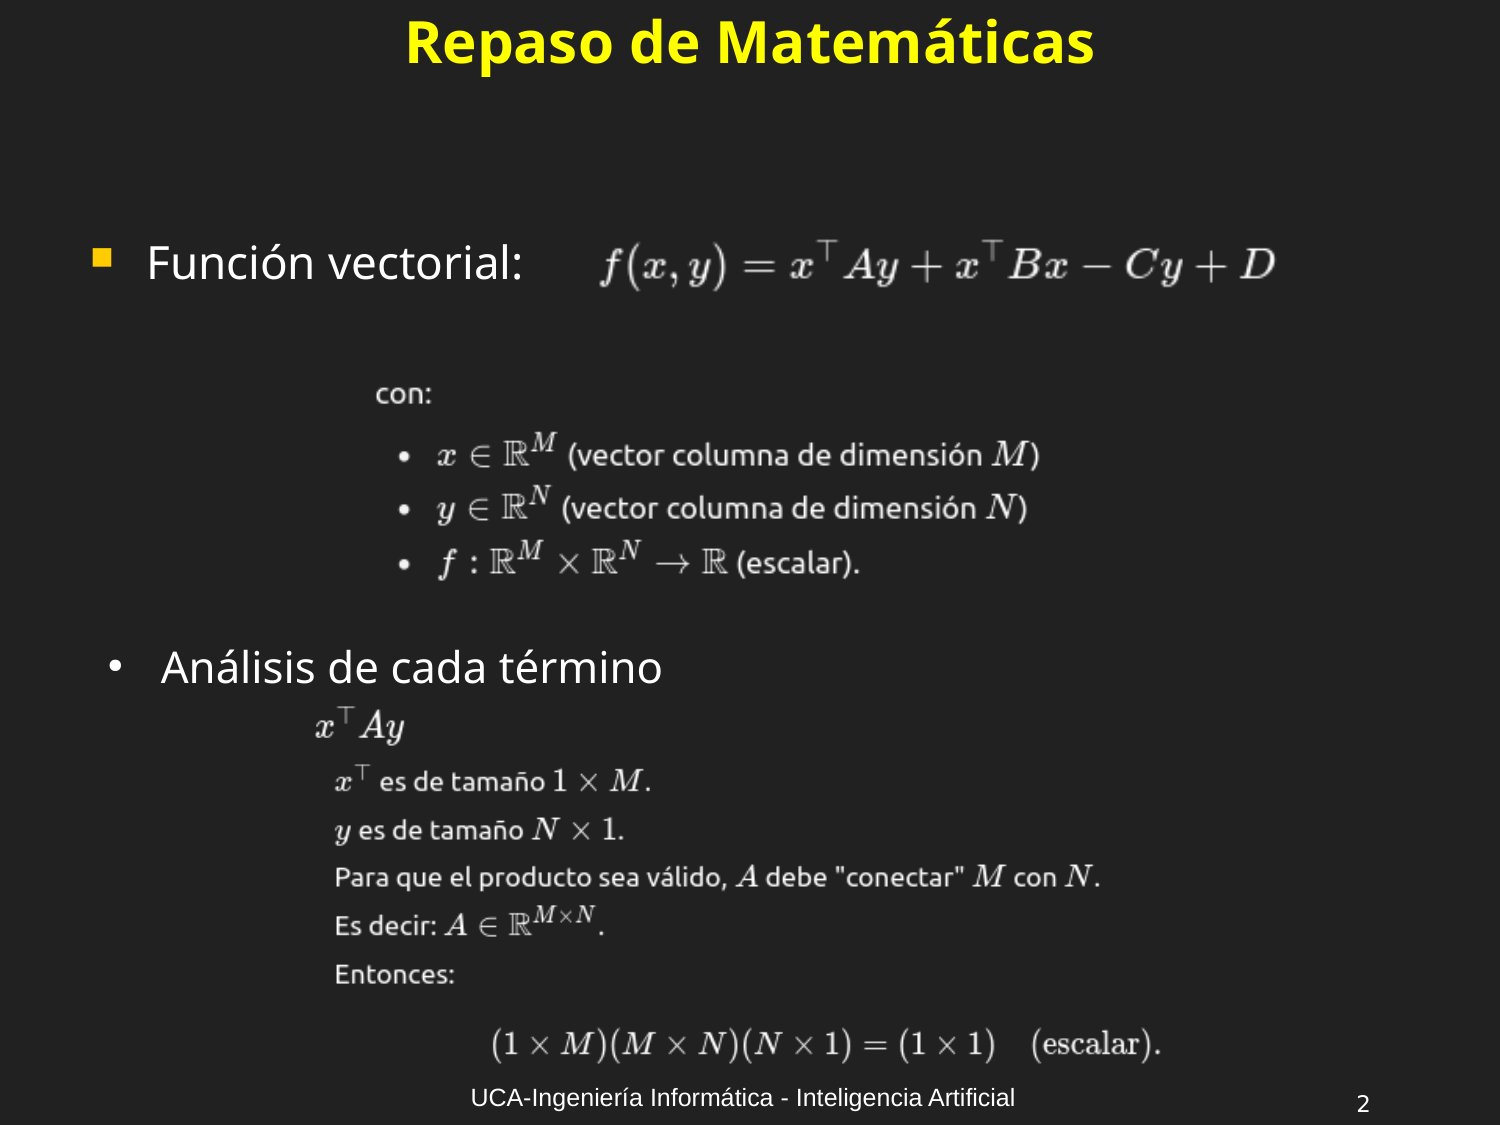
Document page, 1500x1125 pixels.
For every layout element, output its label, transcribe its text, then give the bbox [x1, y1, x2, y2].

picture [363, 374, 1238, 618]
picture [315, 702, 1201, 1070]
picture [562, 187, 1326, 329]
list Función vectorial: Análisis de cada término [75, 232, 1426, 1051]
title Repaso de Matemáticas [75, 28, 1425, 179]
